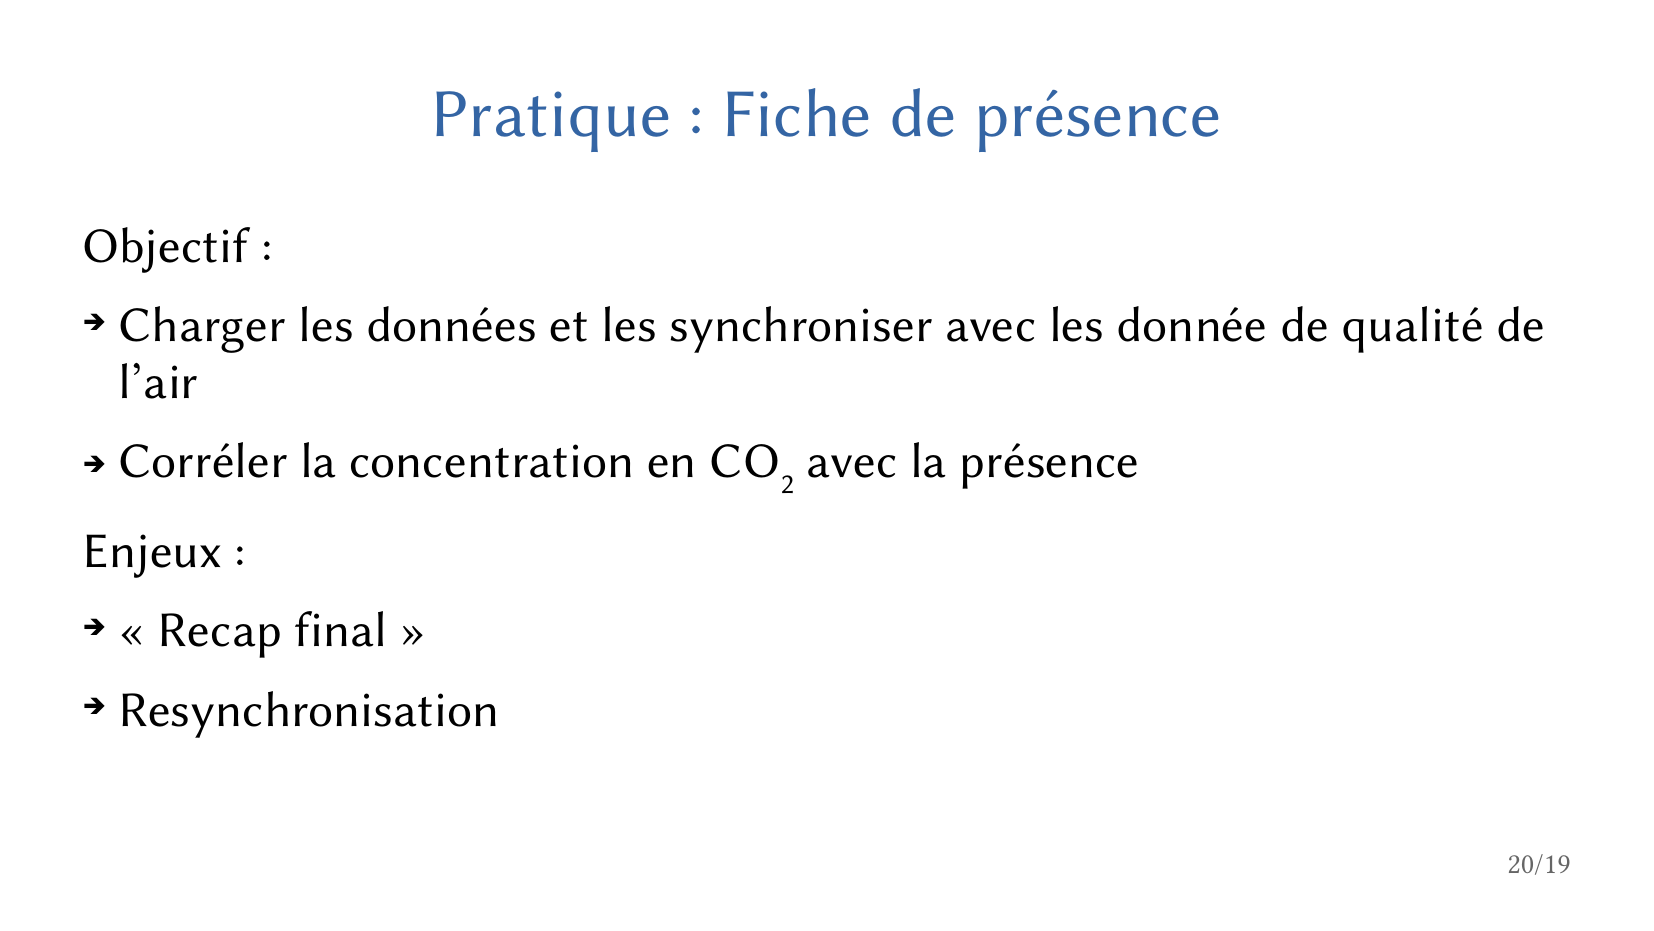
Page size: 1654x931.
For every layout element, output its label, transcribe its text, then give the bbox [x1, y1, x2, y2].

list Objectif : Charger les données et les synchroniser avec les donnée de qualité de l’air Corréler la concentration en CO2 avec la présence Enjeux : « Recap final » Resynchronisation [82, 217, 1571, 796]
title Pratique : Fiche de présence [82, 37, 1571, 193]
